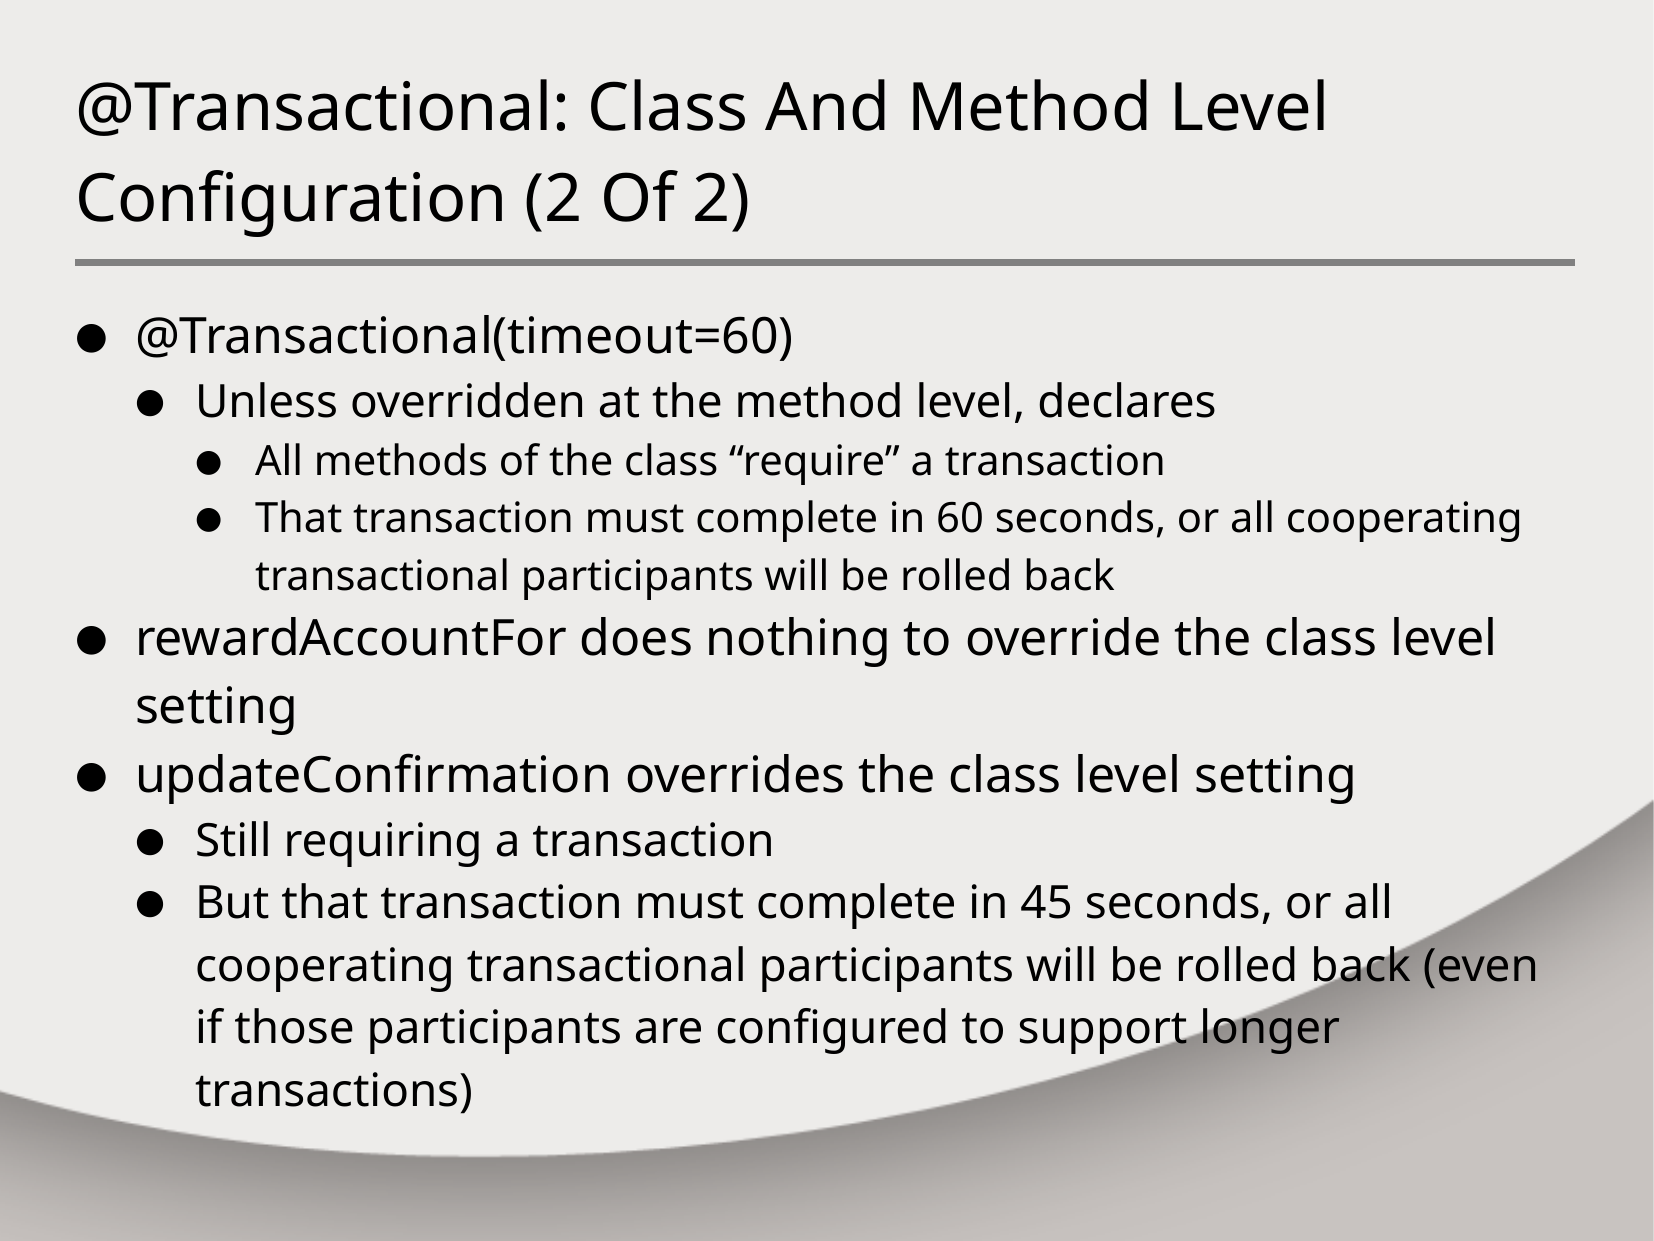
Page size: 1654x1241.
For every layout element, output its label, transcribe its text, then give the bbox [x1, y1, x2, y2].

title @Transactional: Class And Method Level Configuration (2 Of 2) [75, 75, 1576, 226]
list @Transactional(timeout=60) Unless overridden at the method level, declares All methods of the class “require” a transaction That transaction must complete in 60 seconds, or all cooperating transactional participants will be rolled back rewardAccountFor does nothing to override the class level setting updateConfirmation overrides the class level setting Still requiring a transaction But that transaction must complete in 45 seconds, or all cooperating transactional participants will be rolled back (even if those participants are configured to support longer transactions) [75, 300, 1576, 1163]
picture [0, 0, 1654, 1241]
